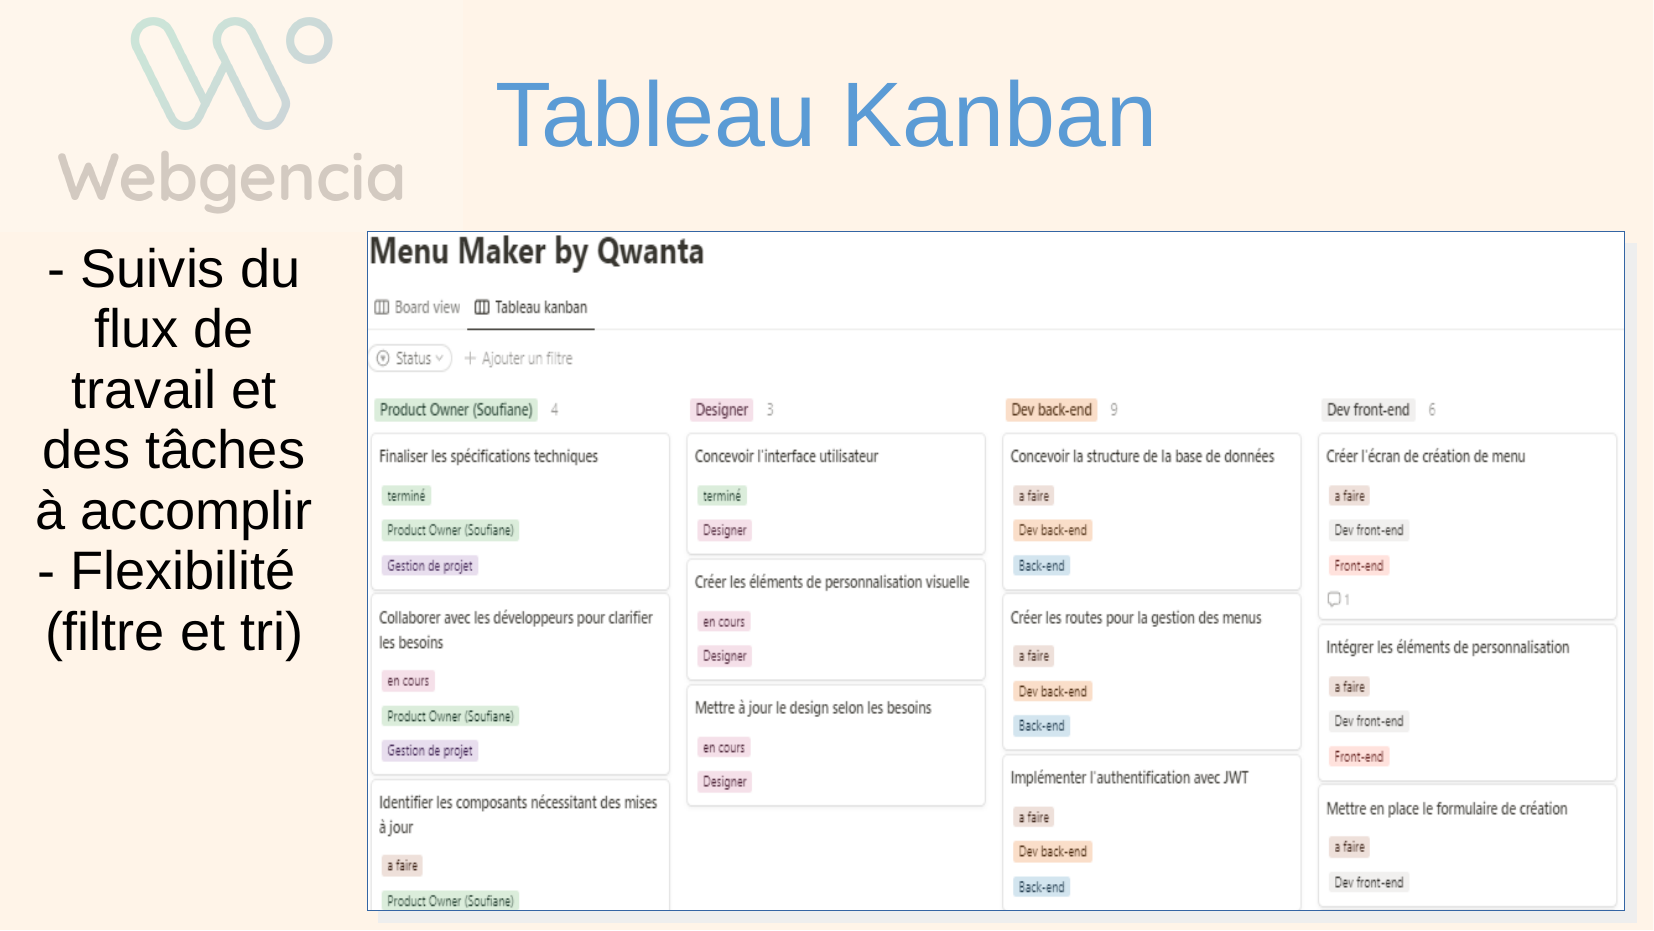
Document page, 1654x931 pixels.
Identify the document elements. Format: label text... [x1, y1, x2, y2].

picture [0, 0, 1625, 911]
title Tableau Kanban [463, 37, 1571, 193]
subtitle - Suivis du flux de travail et des tâches à accomplir - Flexibilité (filtre et tri) [23, 232, 325, 758]
